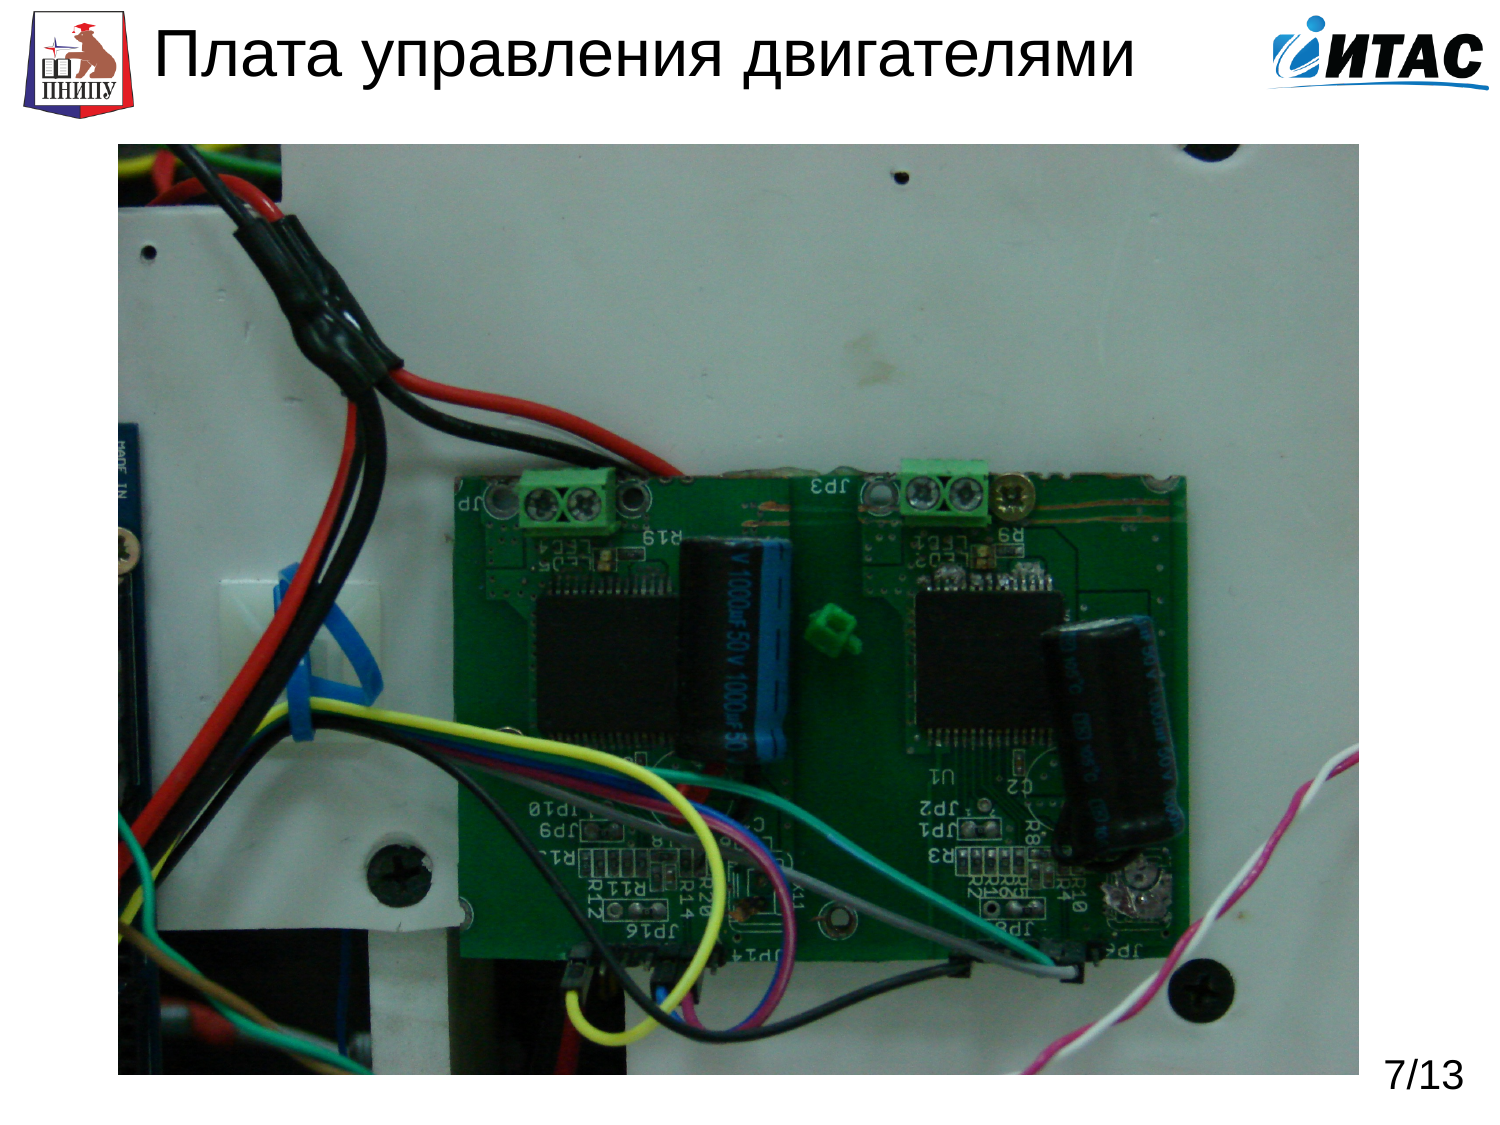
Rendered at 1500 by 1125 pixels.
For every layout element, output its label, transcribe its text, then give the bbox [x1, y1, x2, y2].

picture [23, 11, 134, 119]
title Плата управления двигателями [153, 0, 1252, 128]
picture [1265, 13, 1489, 94]
picture [118, 144, 1359, 1075]
